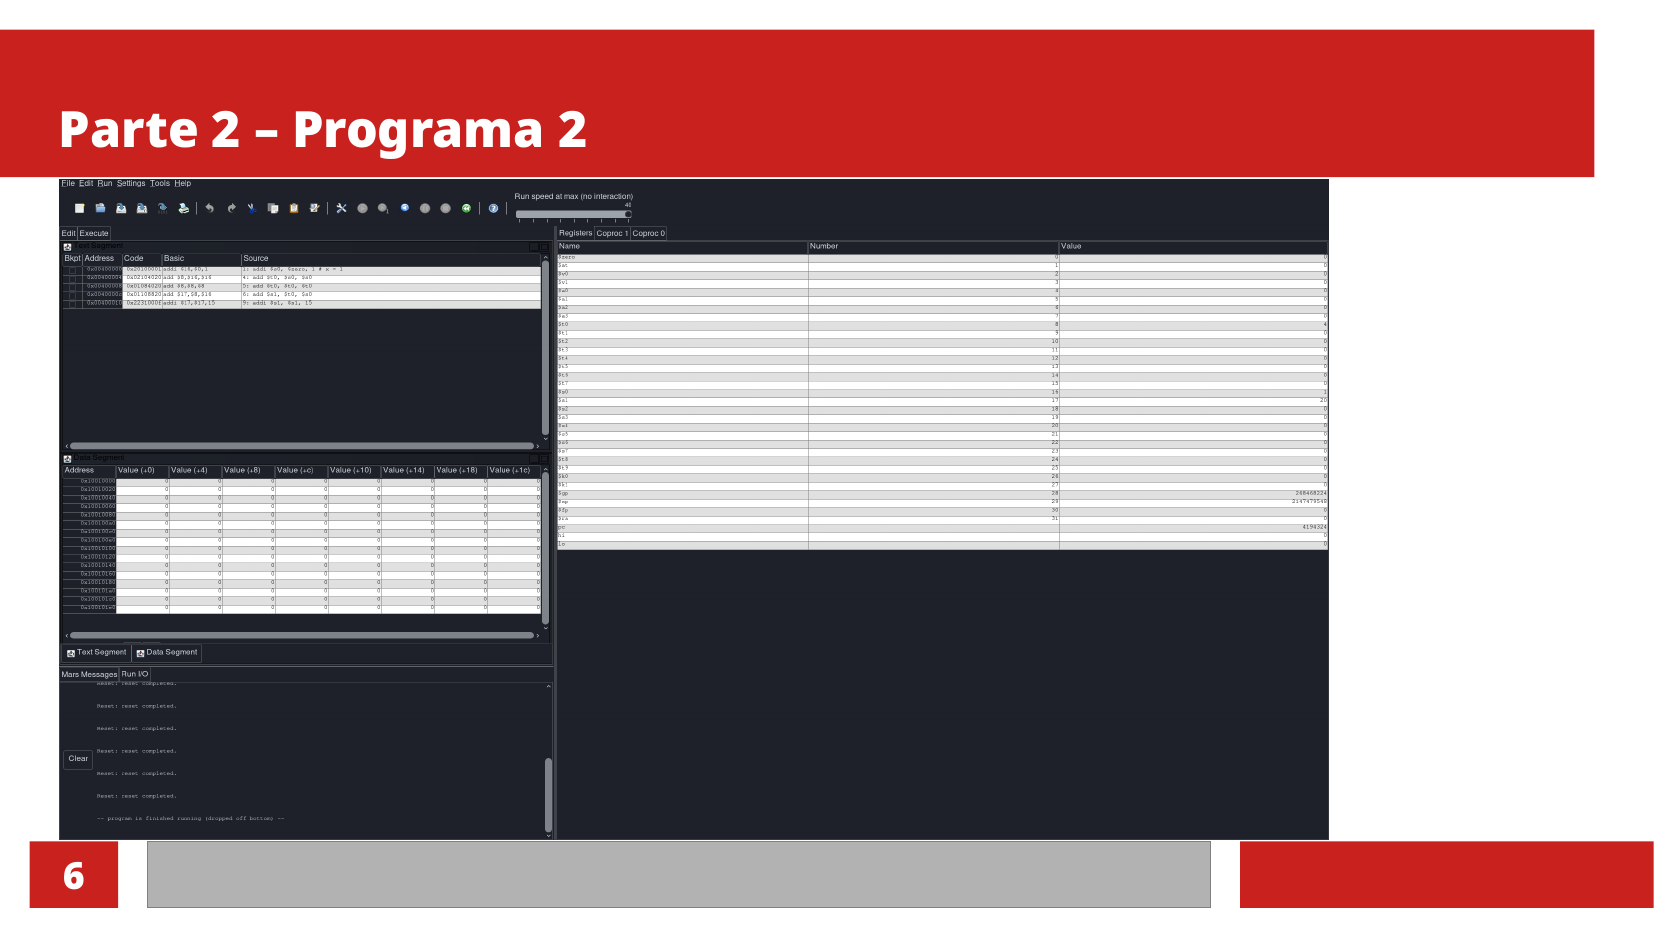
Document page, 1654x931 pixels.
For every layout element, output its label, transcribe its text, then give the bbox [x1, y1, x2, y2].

picture [59, 179, 1329, 840]
title Parte 2 – Programa 2 [59, 44, 1595, 163]
